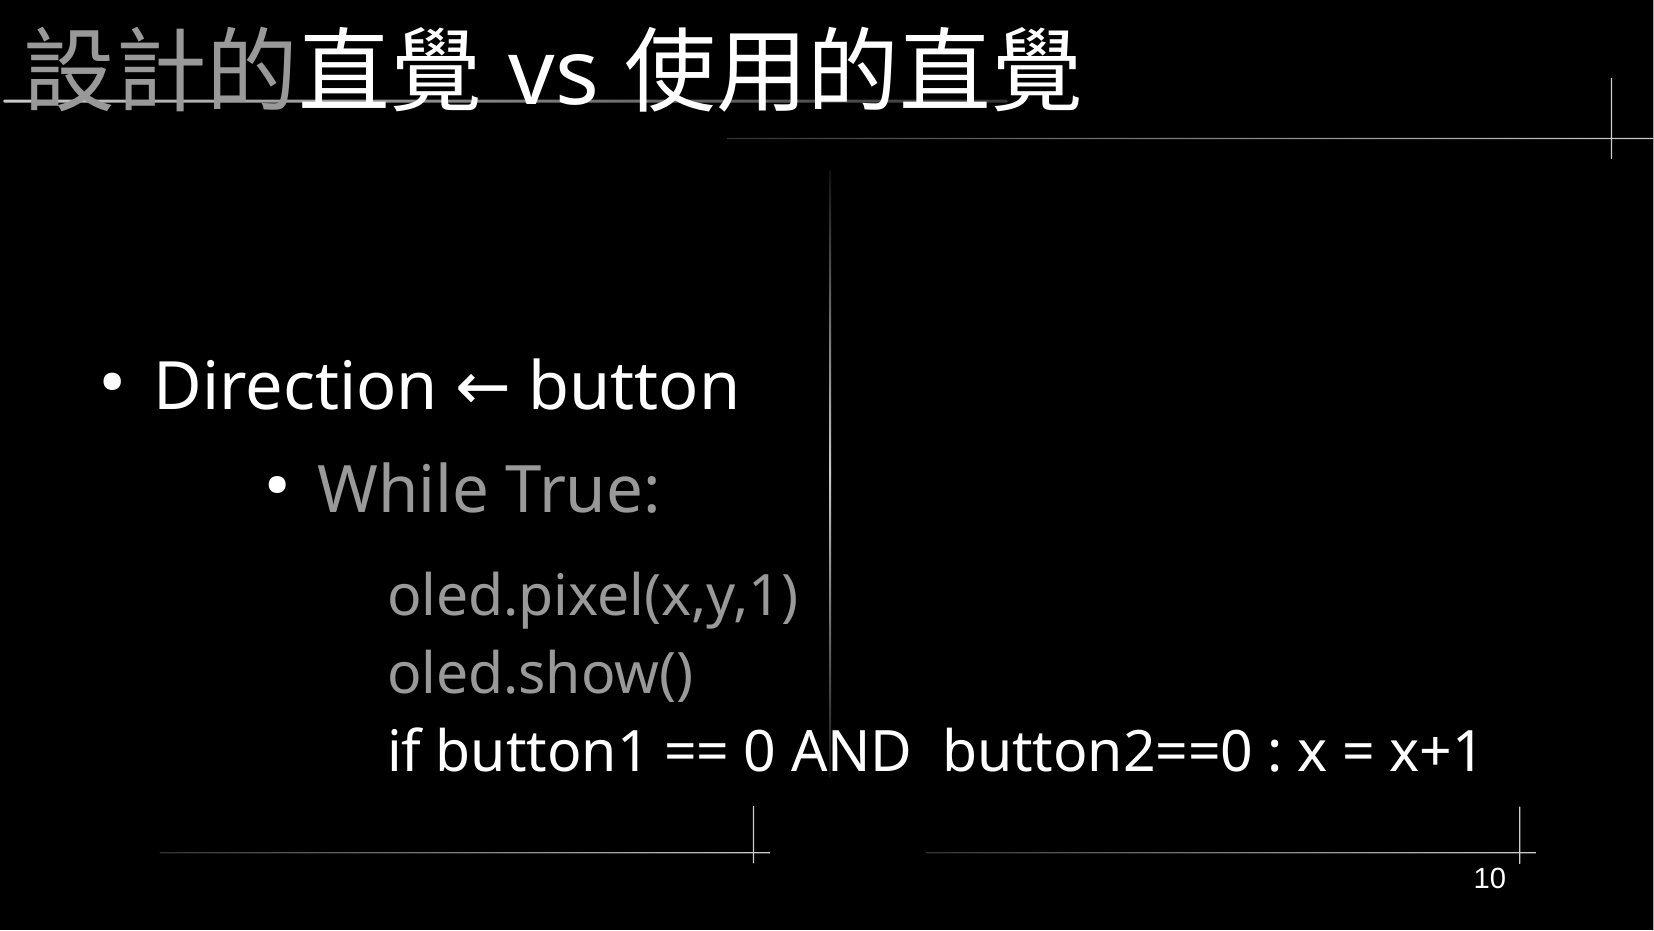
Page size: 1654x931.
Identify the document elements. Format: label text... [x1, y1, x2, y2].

list While True: oled.pixel(x,y,1) oled.show() if button1 == 0 AND button2==0 : x = x+1 [248, 324, 1506, 865]
list Direction ← button [82, 217, 809, 758]
title 設計的直覺vs使用的直覺 [23, 9, 1589, 121]
